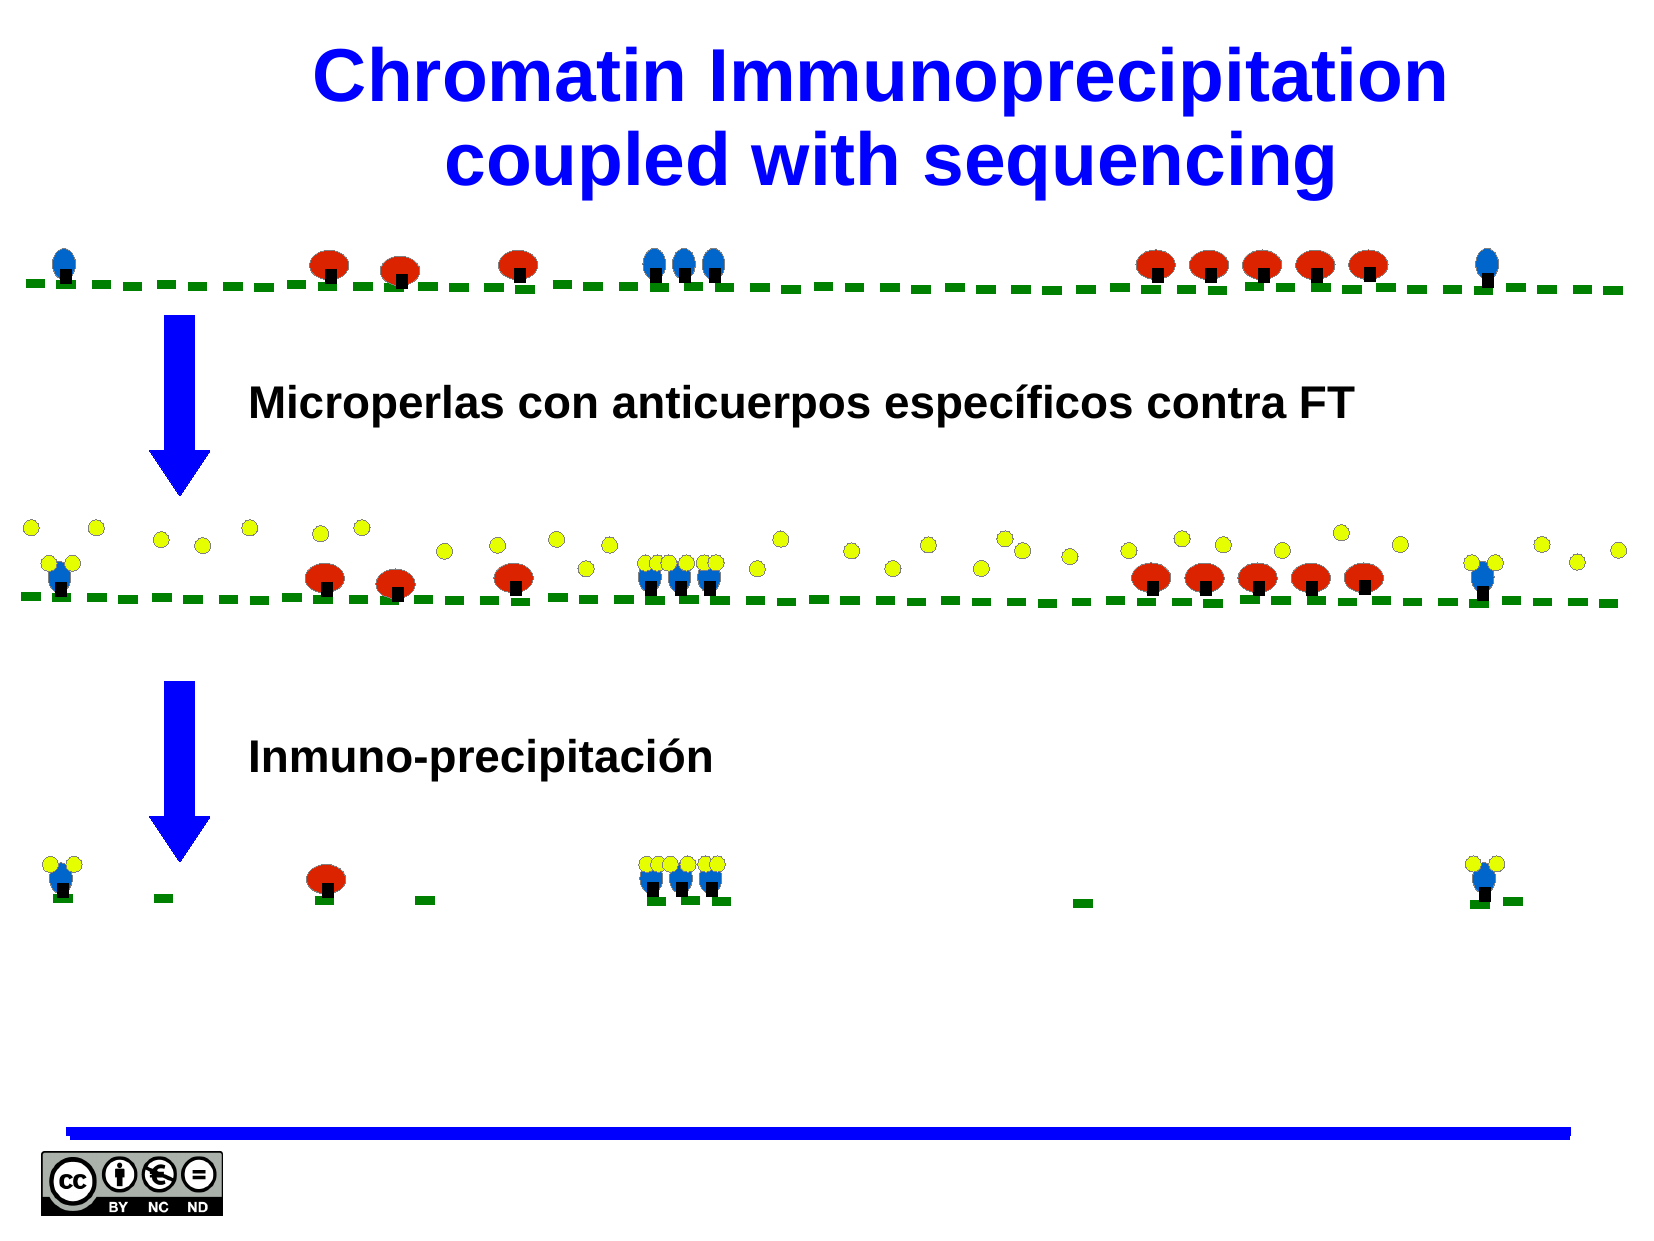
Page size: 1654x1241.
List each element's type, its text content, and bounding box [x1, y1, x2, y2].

text_box [1120, 542, 1138, 559]
text_box [436, 543, 453, 560]
text_box [52, 248, 76, 279]
text_box [920, 536, 937, 553]
text_box [40, 555, 81, 592]
text_box [353, 519, 371, 536]
text_box [153, 531, 170, 548]
text_box [241, 519, 258, 536]
text_box [548, 531, 565, 548]
text_box [305, 563, 345, 593]
text_box [1237, 562, 1278, 593]
text_box [996, 530, 1014, 547]
text_box [1463, 554, 1504, 591]
text_box [309, 250, 349, 280]
text_box [843, 542, 860, 559]
text_box [1610, 542, 1627, 559]
text_box [1135, 249, 1176, 280]
text_box [306, 864, 346, 894]
text_box [1333, 524, 1350, 541]
text_box Inmuno-precipitación [233, 724, 729, 791]
text_box [493, 563, 534, 593]
text_box [1291, 563, 1331, 593]
text_box [1184, 563, 1225, 593]
text_box [642, 248, 666, 279]
picture [41, 1151, 223, 1216]
text_box [1014, 542, 1031, 559]
text_box [973, 560, 990, 577]
text_box [1533, 536, 1551, 553]
text_box [1295, 250, 1336, 280]
text_box [577, 560, 595, 577]
text_box [42, 856, 83, 893]
text_box [884, 560, 902, 577]
text_box [23, 519, 40, 536]
text_box [194, 537, 211, 554]
text_box [1215, 536, 1232, 553]
text_box [1061, 548, 1079, 565]
text_box [312, 525, 329, 542]
text_box Microperlas con anticuerpos específicos contra FT [233, 369, 1371, 436]
text_box [637, 554, 695, 592]
text_box [1344, 562, 1384, 593]
text_box [696, 554, 725, 591]
text_box [380, 256, 420, 286]
text_box [772, 530, 789, 548]
text_box [638, 855, 726, 893]
text_box [1242, 249, 1282, 280]
text_box [1131, 562, 1171, 593]
text_box [1465, 855, 1505, 892]
text_box [149, 681, 210, 862]
text_box [489, 537, 506, 554]
text_box [1569, 553, 1586, 571]
text_box [149, 315, 210, 496]
text_box [601, 536, 618, 554]
text_box [1189, 250, 1229, 280]
text_box [1274, 542, 1291, 559]
text_box [702, 248, 725, 279]
text_box [1392, 536, 1409, 553]
text_box [672, 248, 696, 278]
text_box [749, 560, 766, 577]
text_box [88, 519, 105, 536]
text_box [1348, 249, 1389, 280]
text_box [498, 250, 538, 280]
text_box [1173, 530, 1191, 547]
title Chromatin Immunoprecipitation coupled with sequencing [147, 13, 1636, 222]
text_box [1475, 248, 1499, 278]
text_box [375, 568, 416, 599]
